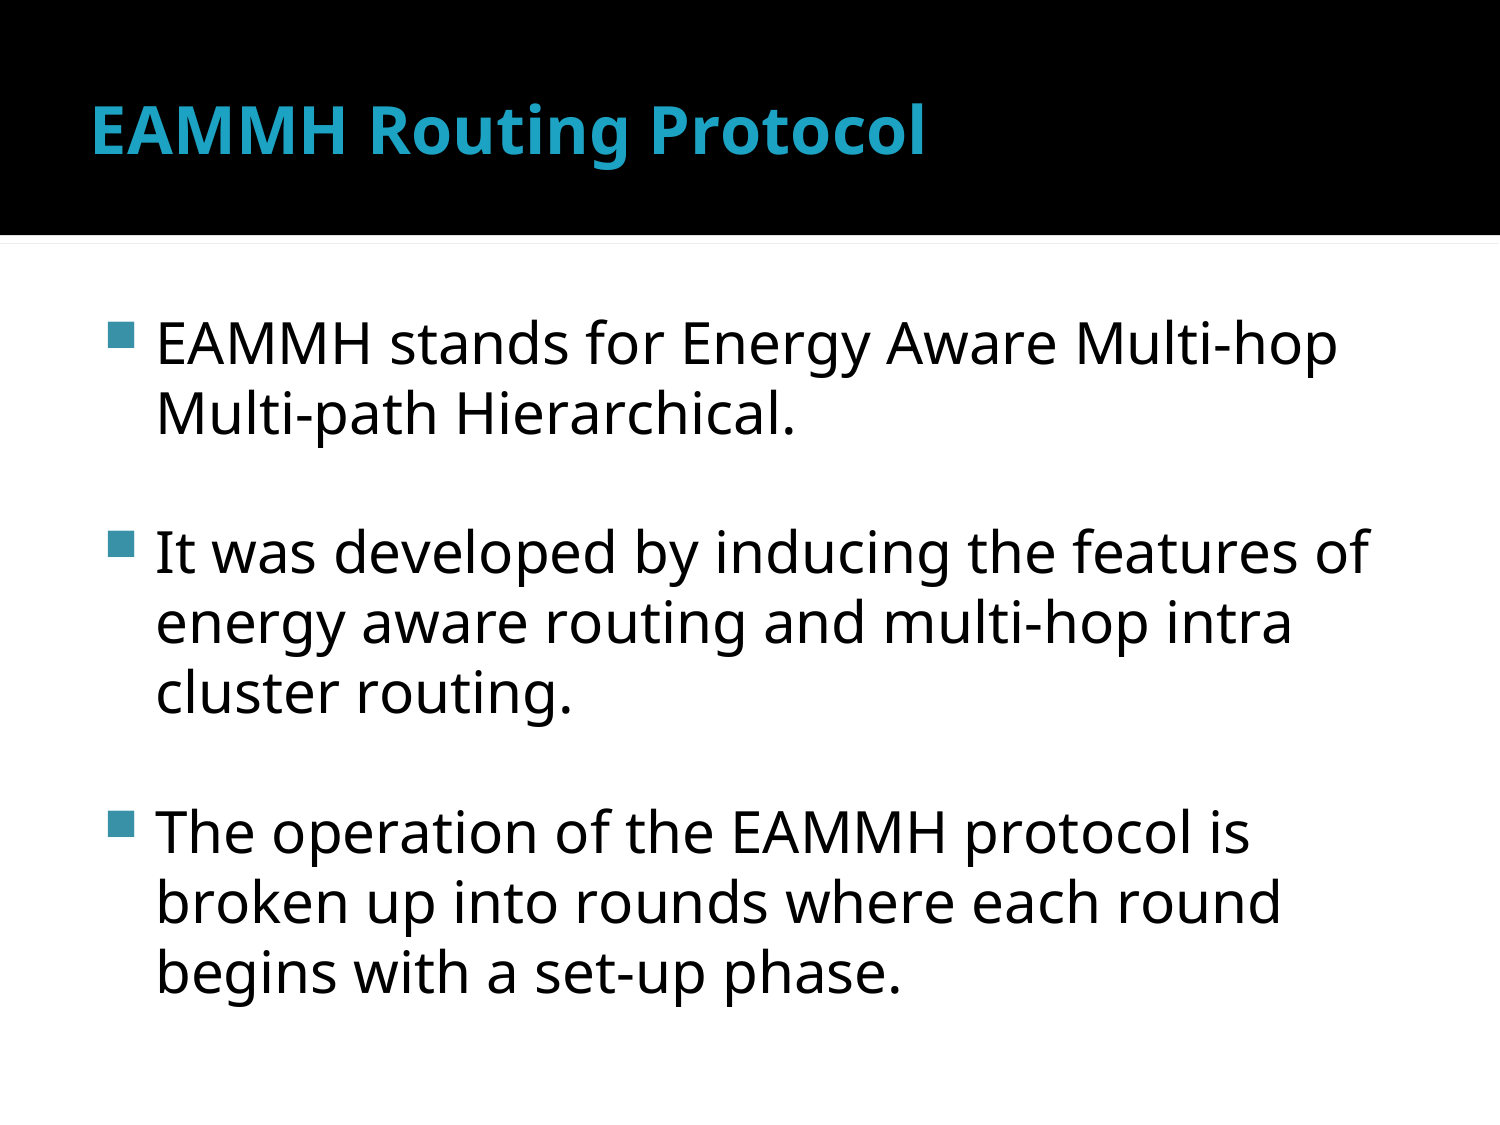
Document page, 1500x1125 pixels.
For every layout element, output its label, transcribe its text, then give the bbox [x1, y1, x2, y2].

list EAMMH stands for Energy Aware Multi-hop Multi-path Hierarchical. It was developed by inducing the features of energy aware routing and multi-hop intra cluster routing. The operation of the EAMMH protocol is broken up into rounds where each round begins with a set-up phase. [75, 291, 1426, 1051]
title EAMMH Routing Protocol [75, 24, 1426, 231]
